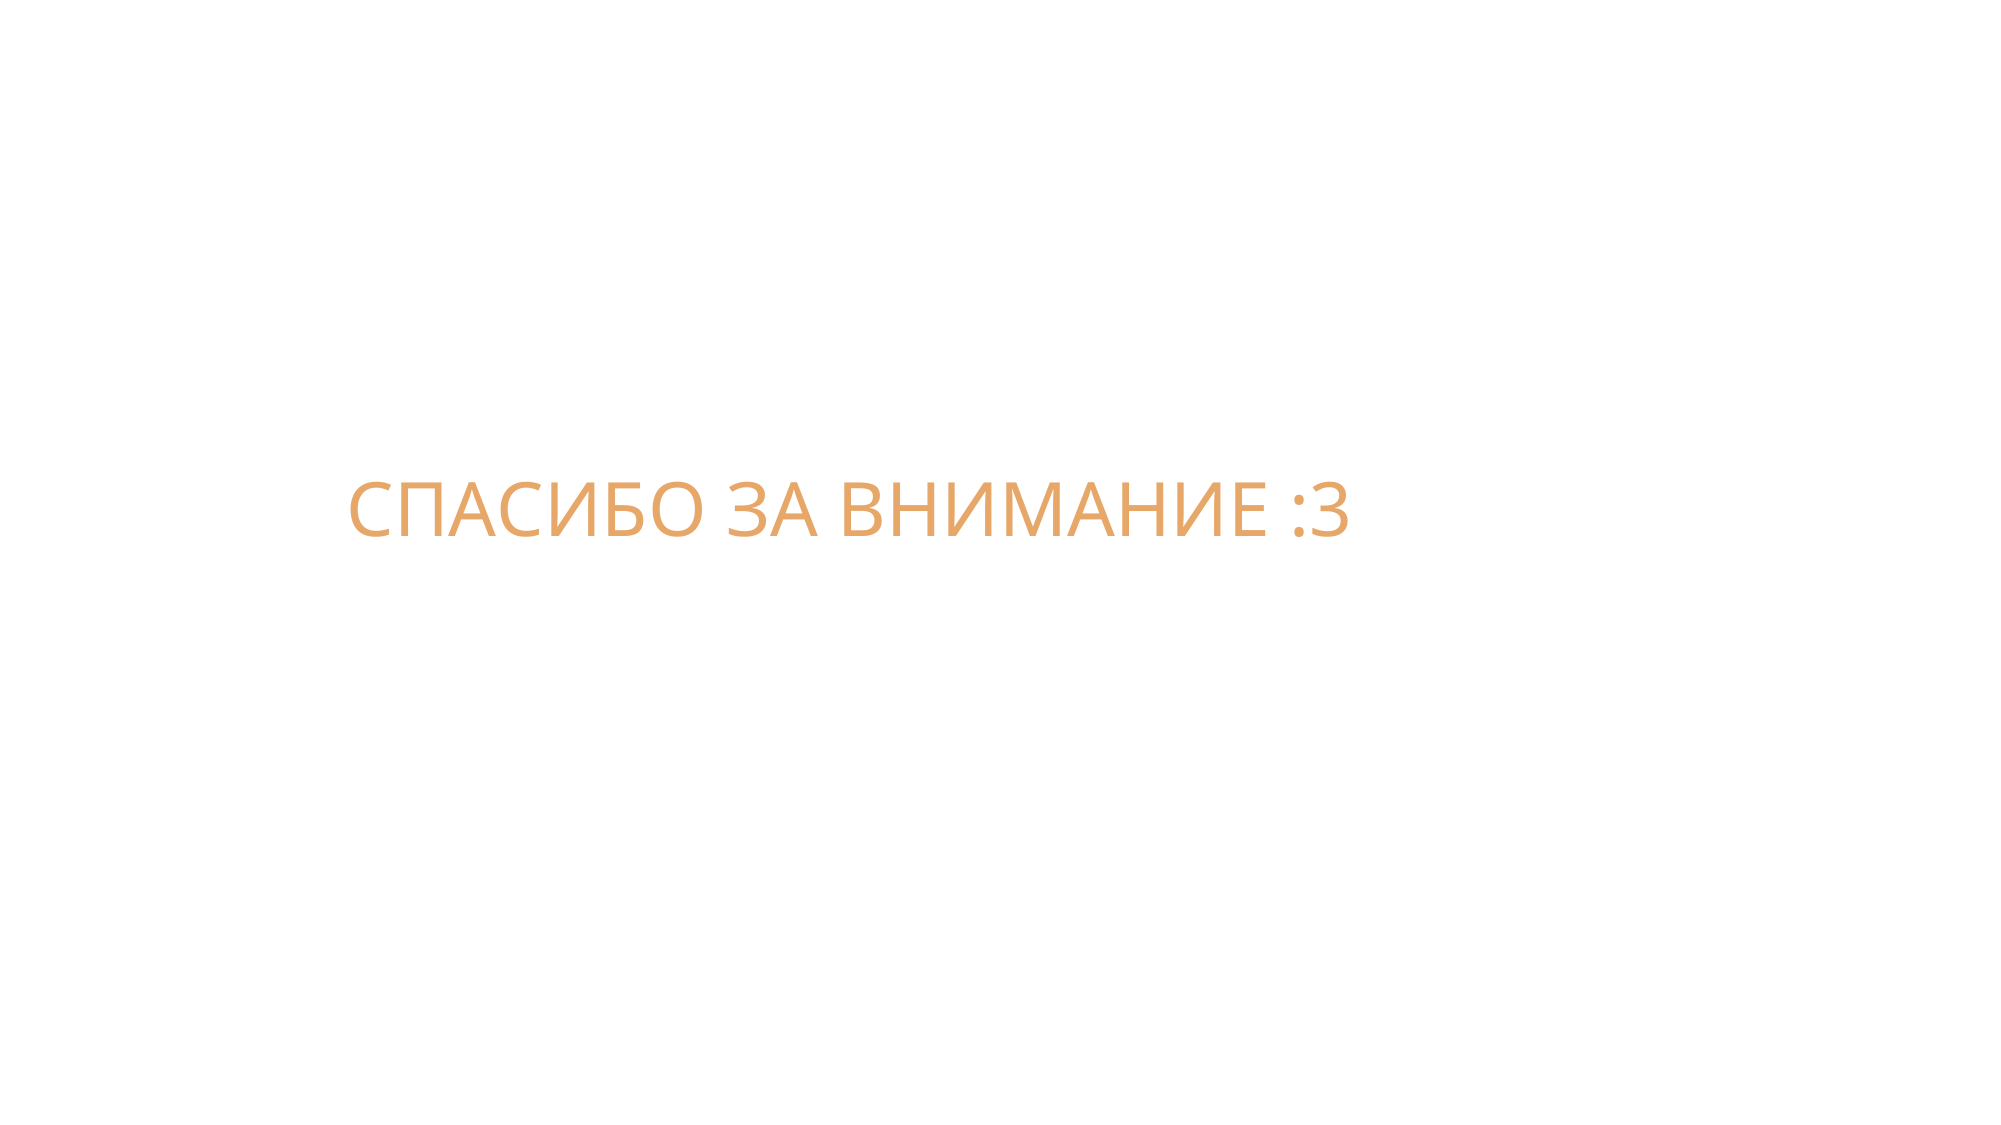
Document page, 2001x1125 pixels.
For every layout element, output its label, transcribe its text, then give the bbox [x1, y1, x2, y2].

title СПАСИБО ЗА ВНИМАНИЕ :3 [331, 453, 1743, 671]
